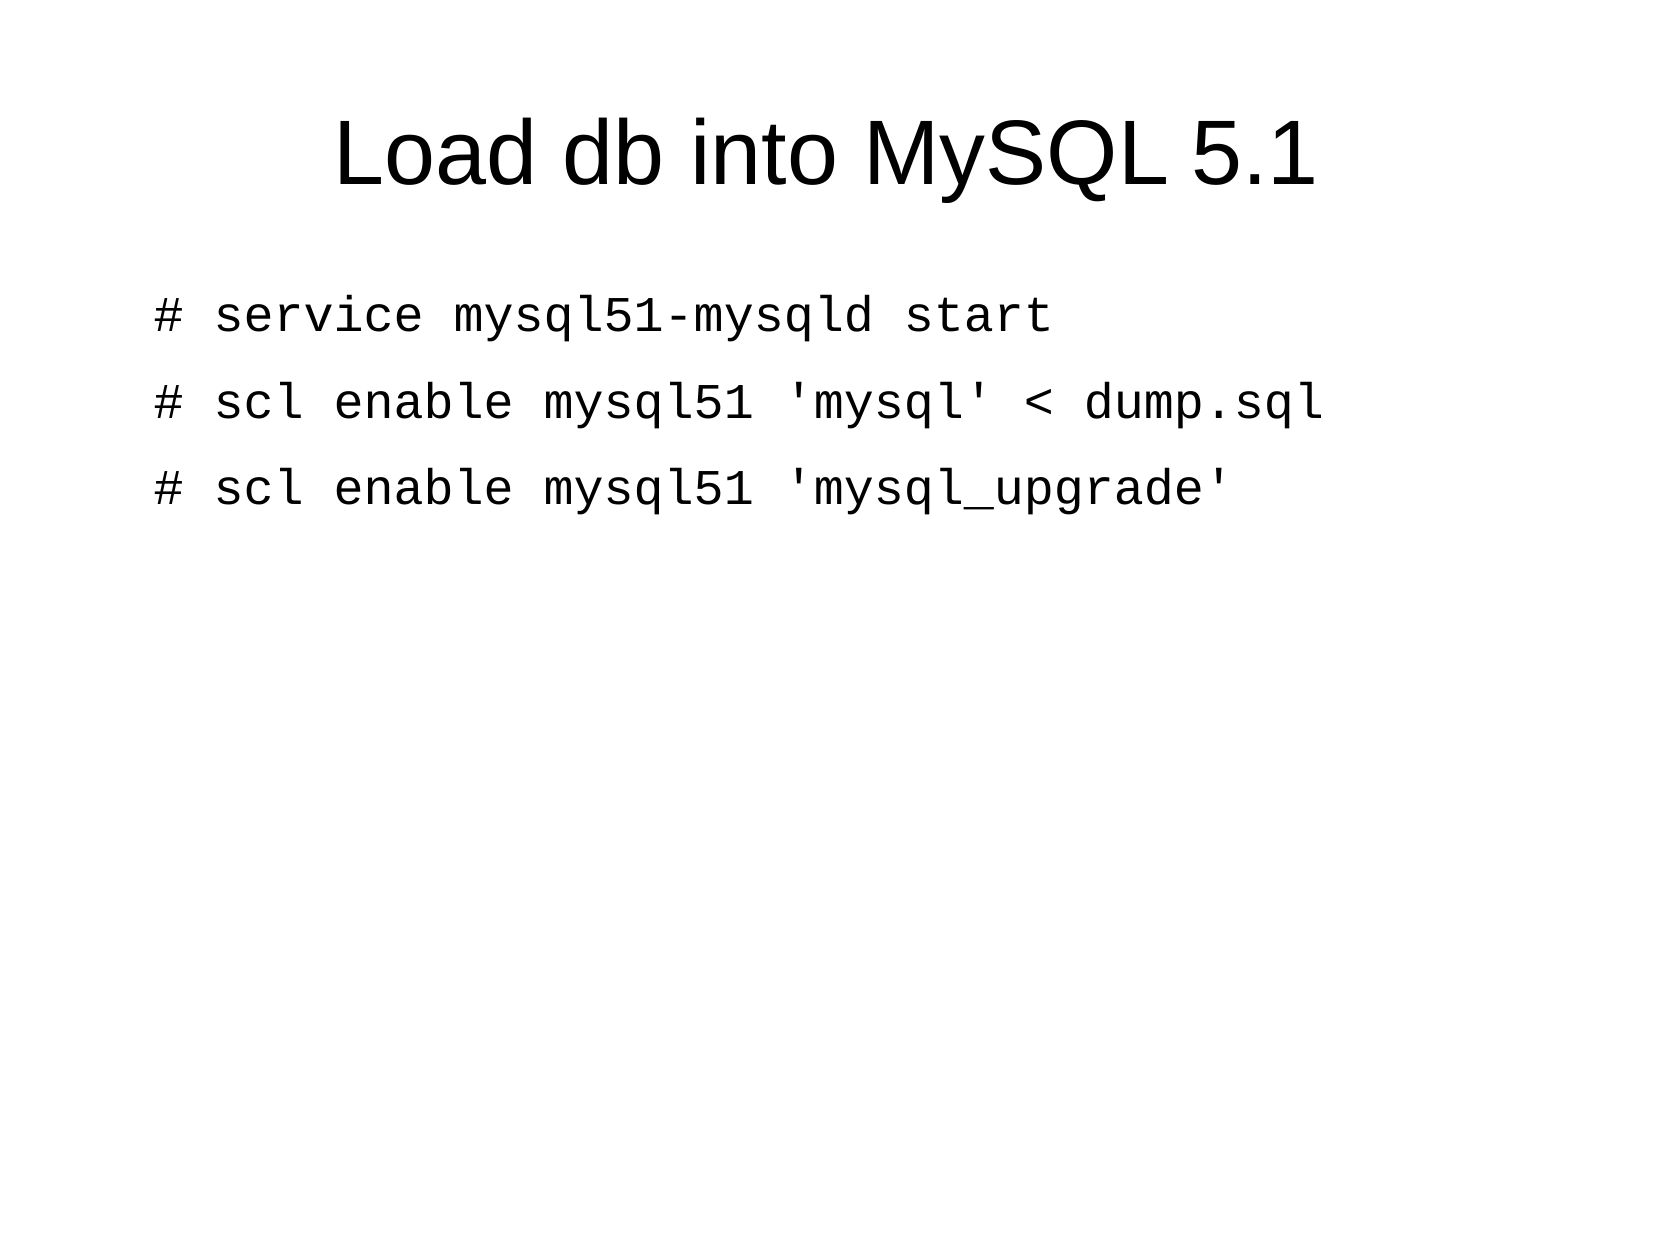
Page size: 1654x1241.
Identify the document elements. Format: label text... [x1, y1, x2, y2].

list # service mysql51-mysqld start # scl enable mysql51 'mysql' < dump.sql # scl enable mysql51 'mysql_upgrade' [82, 290, 1571, 1109]
title Load db into MySQL 5.1 [82, 49, 1571, 257]
